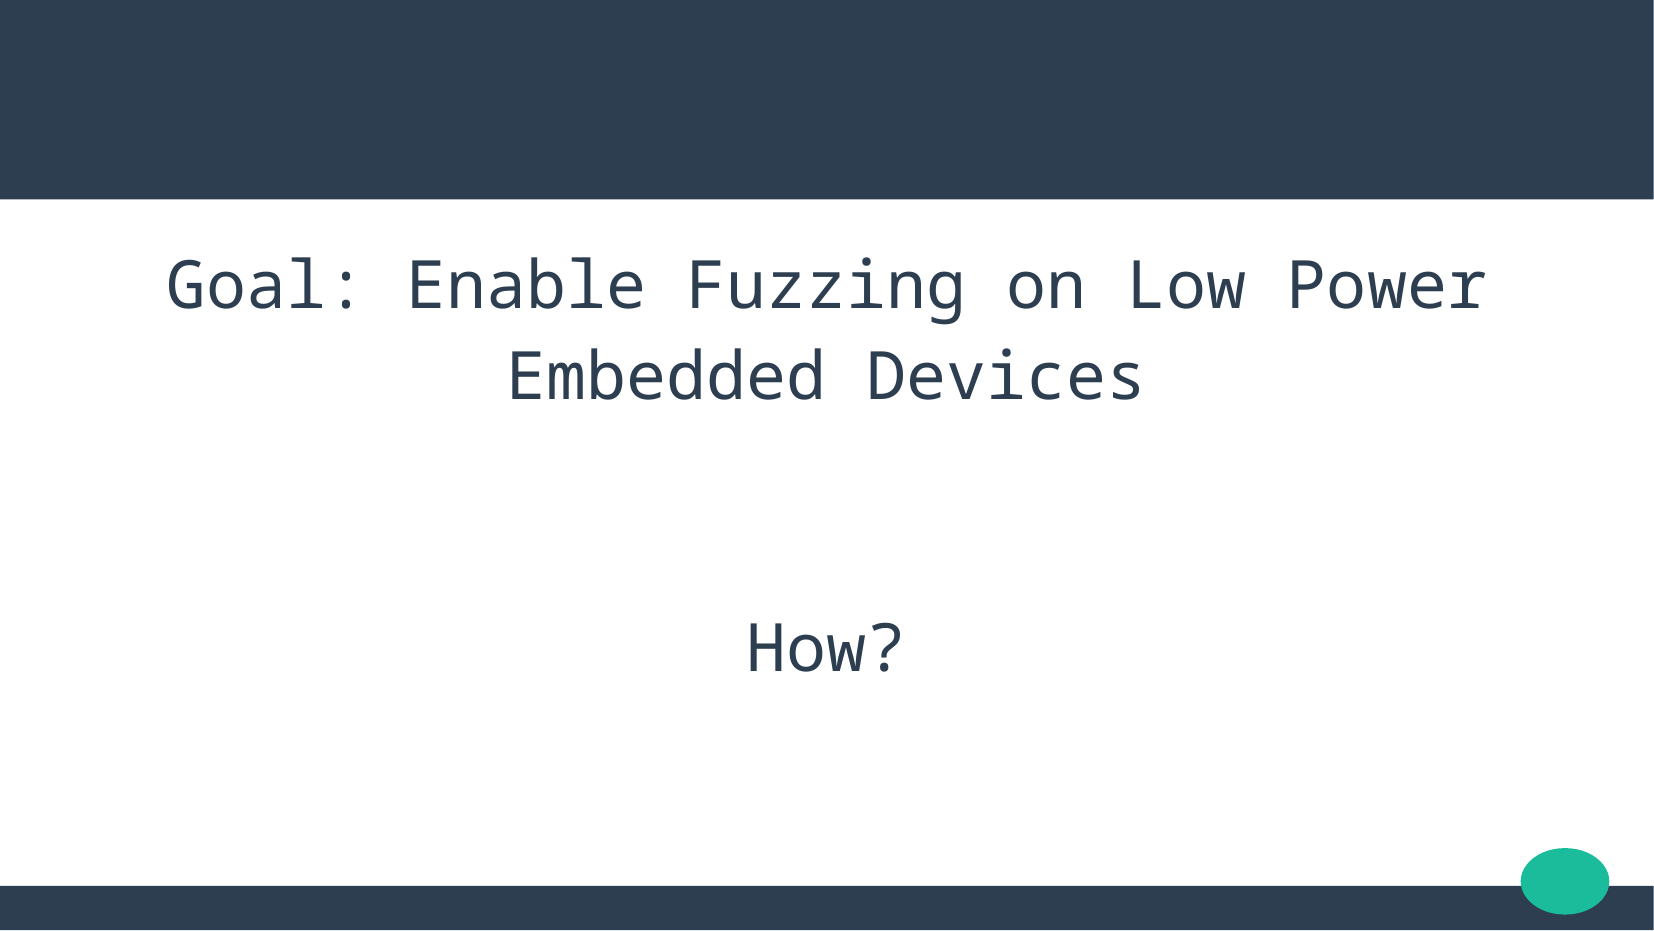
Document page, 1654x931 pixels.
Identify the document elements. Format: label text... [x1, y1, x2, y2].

subtitle Goal: Enable Fuzzing on Low Power Embedded Devices How? [59, 190, 1595, 738]
